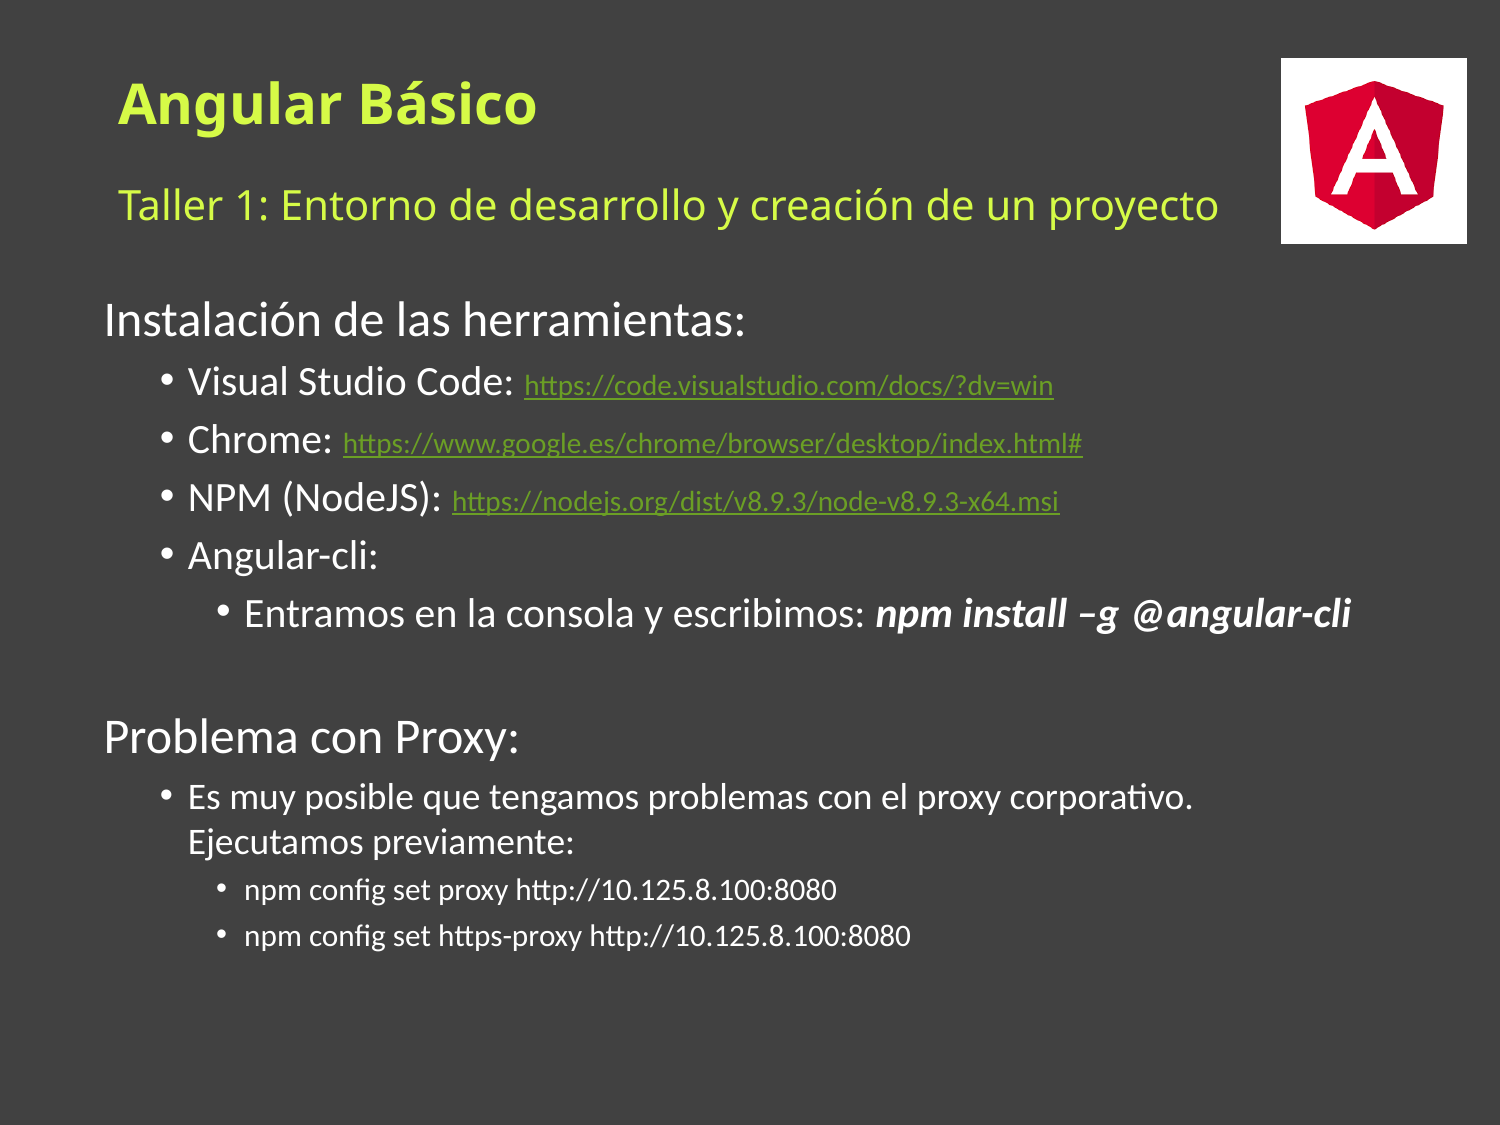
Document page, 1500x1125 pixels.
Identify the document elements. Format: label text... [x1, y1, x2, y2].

picture [1281, 58, 1467, 244]
title Angular Básico [103, 59, 1282, 144]
list Instalación de las herramientas: Visual Studio Code: https://code.visualstudio.com/docs/?dv=win Chrome: https://www.google.es/chrome/browser/desktop/index.html# NPM (NodeJS): https://nodejs.org/dist/v8.9.3/node-v8.9.3-x64.msi Angular-cli: Entramos en la consola y escribimos: npm install –g @angular-cli Problema con Proxy: Es muy posible que tengamos problemas con el proxy corporativo. Ejecutamos previamente: npm config set proxy http://10.125.8.100:8080 npm config set https-proxy http://10.125.8.100:8080 [88, 278, 1383, 993]
list Taller 1: Entorno de desarrollo y creación de un proyecto [103, 163, 1282, 244]
